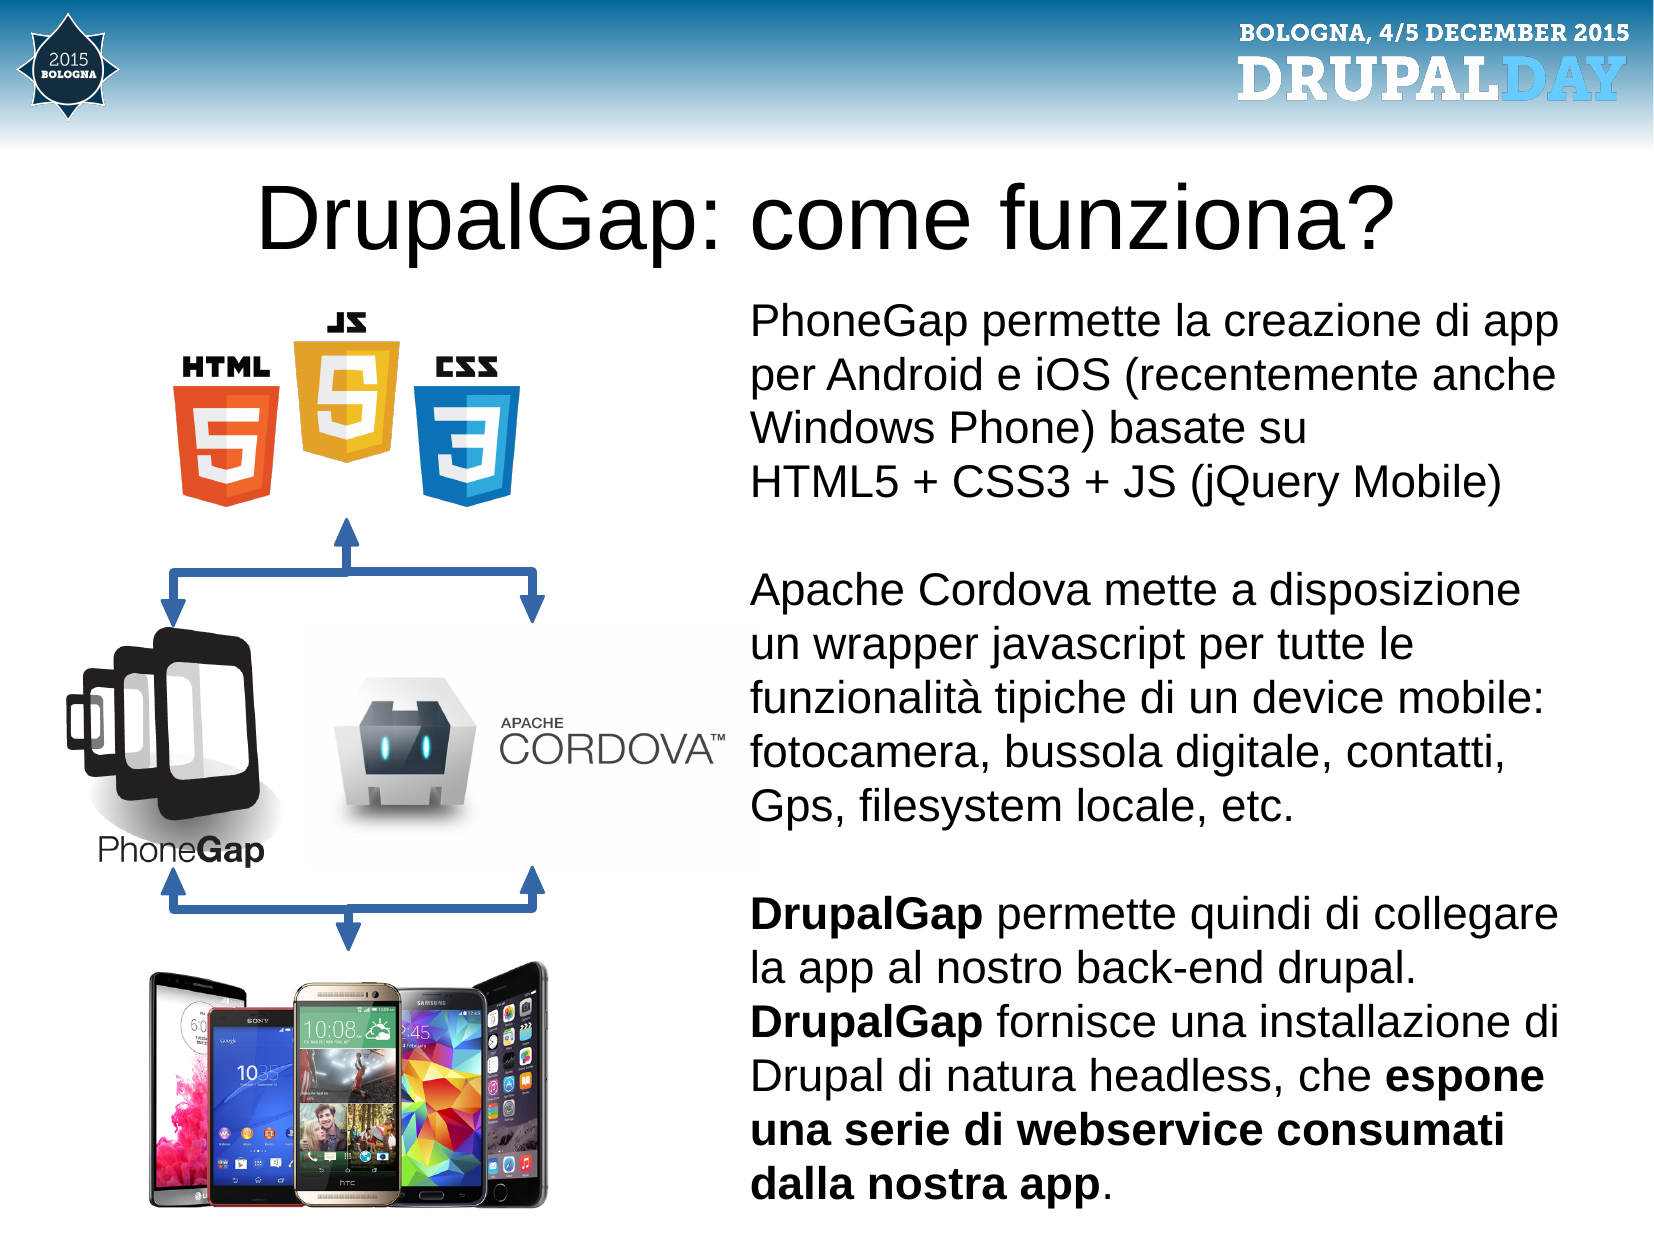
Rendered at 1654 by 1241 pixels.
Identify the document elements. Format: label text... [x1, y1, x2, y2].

picture [15, 12, 121, 122]
picture [66, 627, 281, 868]
picture [305, 623, 735, 866]
picture [164, 304, 529, 519]
text_box PhoneGap permette la creazione di app per Android e iOS (recentemente anche Windows Phone) basate su HTML5 + CSS3 + JS (jQuery Mobile) Apache Cordova mette a disposizione un wrapper javascript per tutte le funzionalità tipiche di un device mobile: fotocamera, bussola digitale, contatti, Gps, filesystem locale, etc. DrupalGap permette quindi di collegare la app al nostro back-end drupal. DrupalGap fornisce una installazione di Drupal di natura headless, che espone una serie di webservice consumati dalla nostra app. [735, 284, 1636, 1241]
title DrupalGap: come funziona? [82, 114, 1571, 322]
picture [1238, 23, 1629, 101]
picture [132, 950, 564, 1223]
